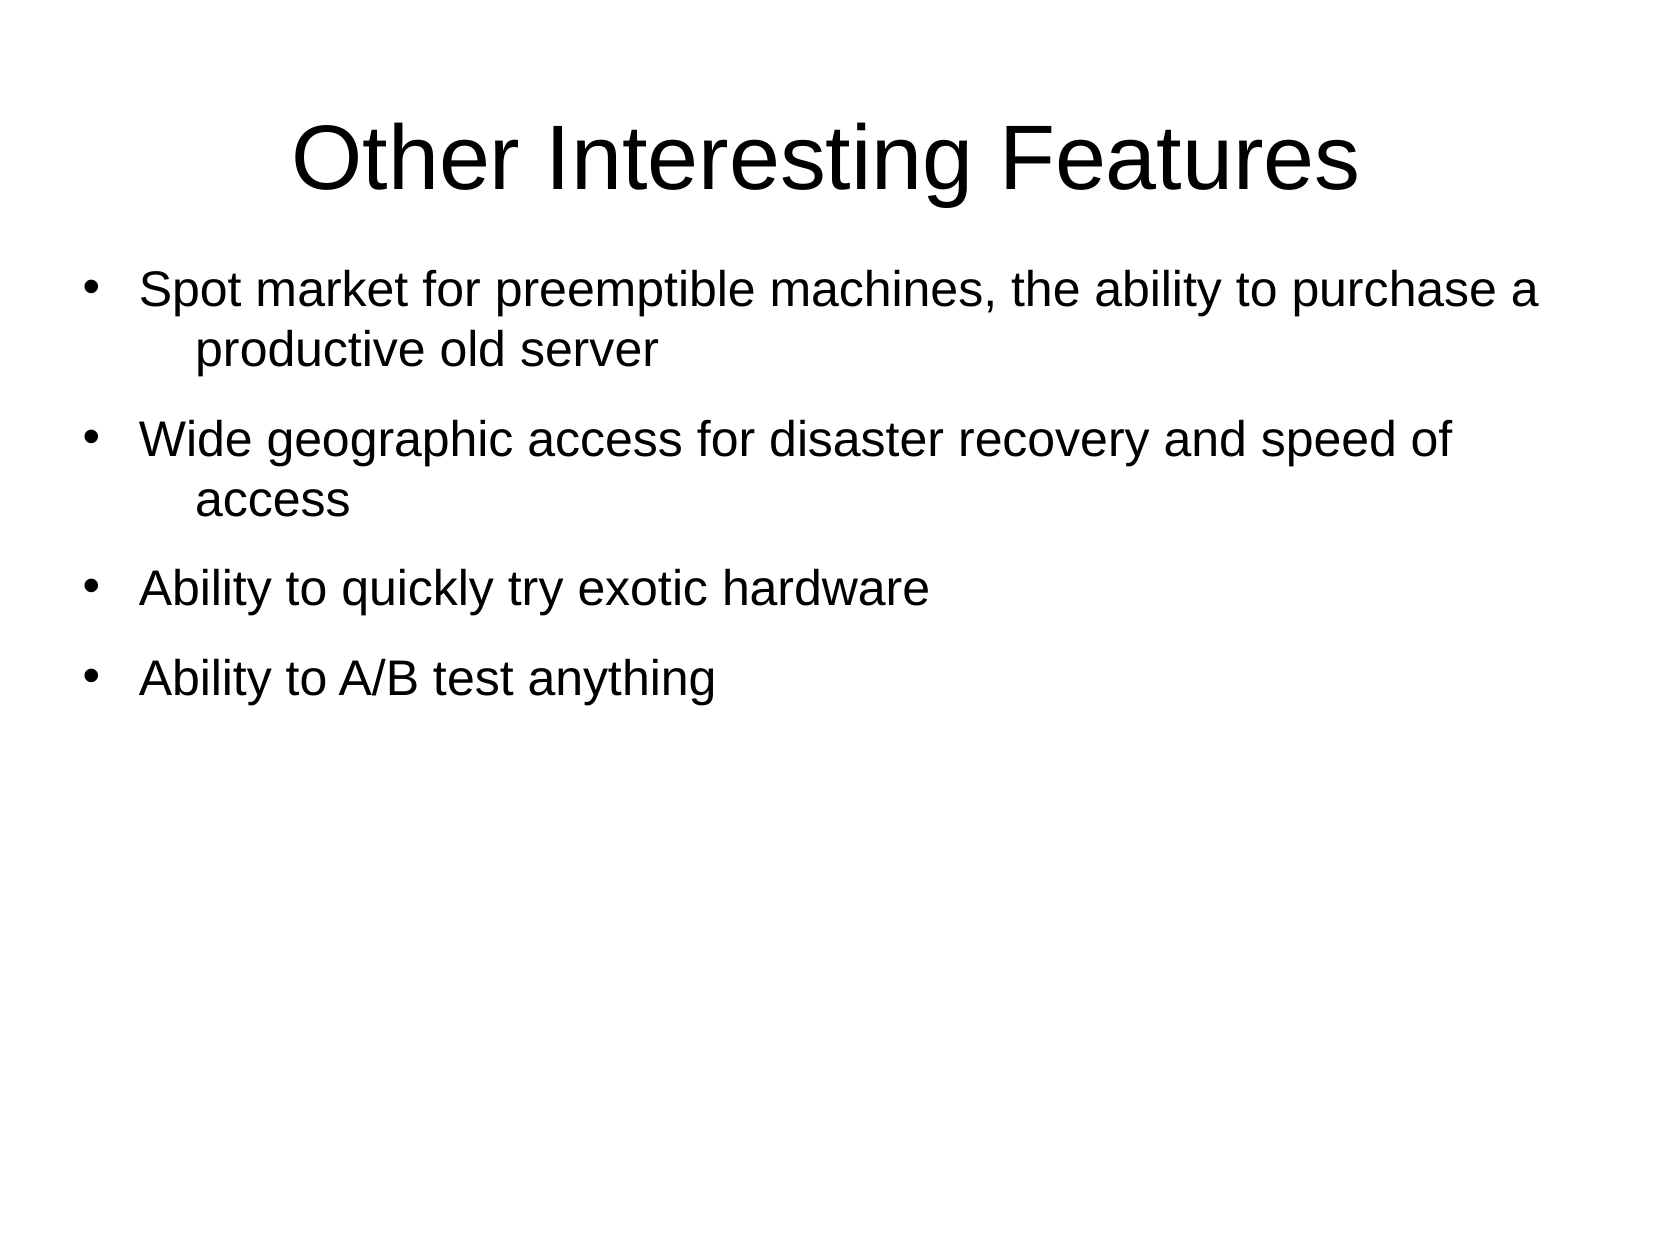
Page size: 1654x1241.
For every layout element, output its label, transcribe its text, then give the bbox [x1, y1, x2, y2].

title Other Interesting Features [82, 49, 1571, 256]
list Spot market for preemptible machines, the ability to purchase a productive old server Wide geographic access for disaster recovery and speed of access Ability to quickly try exotic hardware Ability to A/B test anything [82, 256, 1571, 1020]
